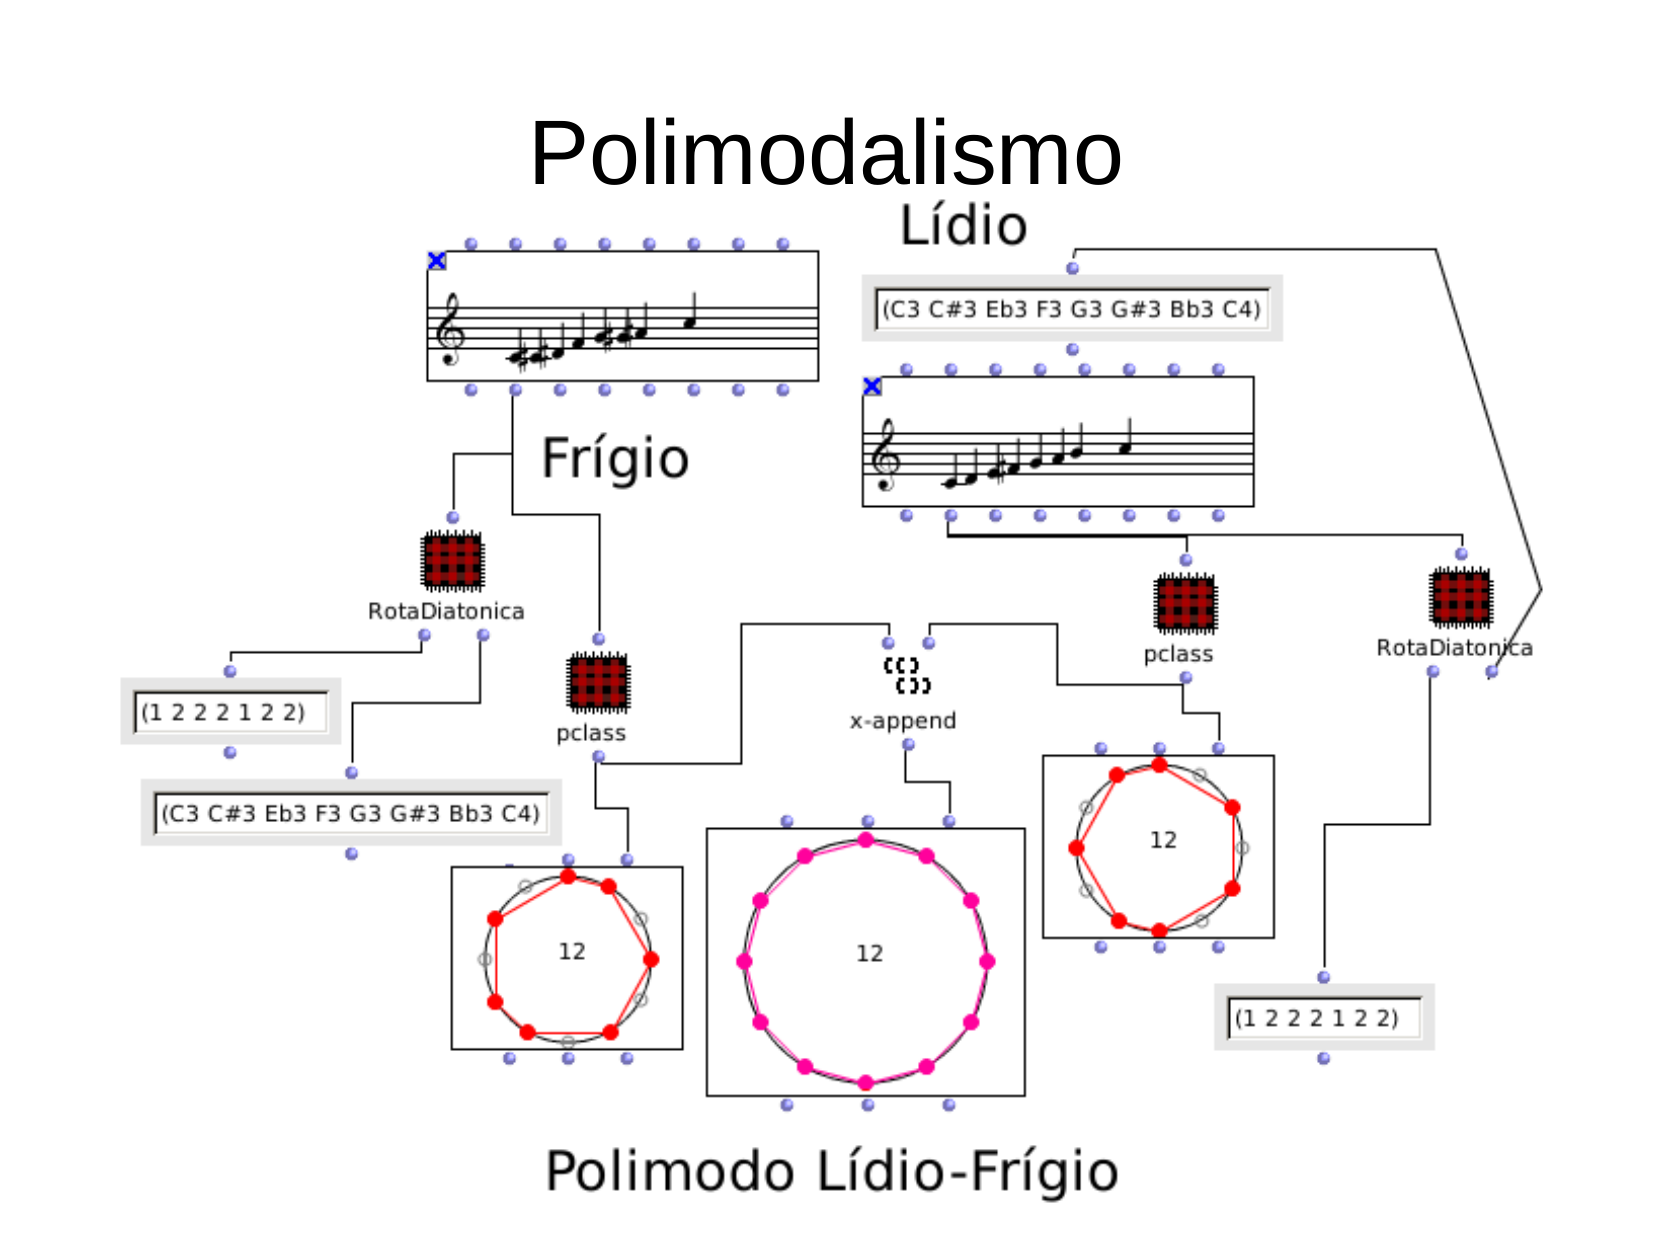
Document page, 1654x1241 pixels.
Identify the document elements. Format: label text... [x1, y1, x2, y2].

title Polimodalismo [82, 49, 1571, 257]
picture [111, 190, 1553, 1217]
